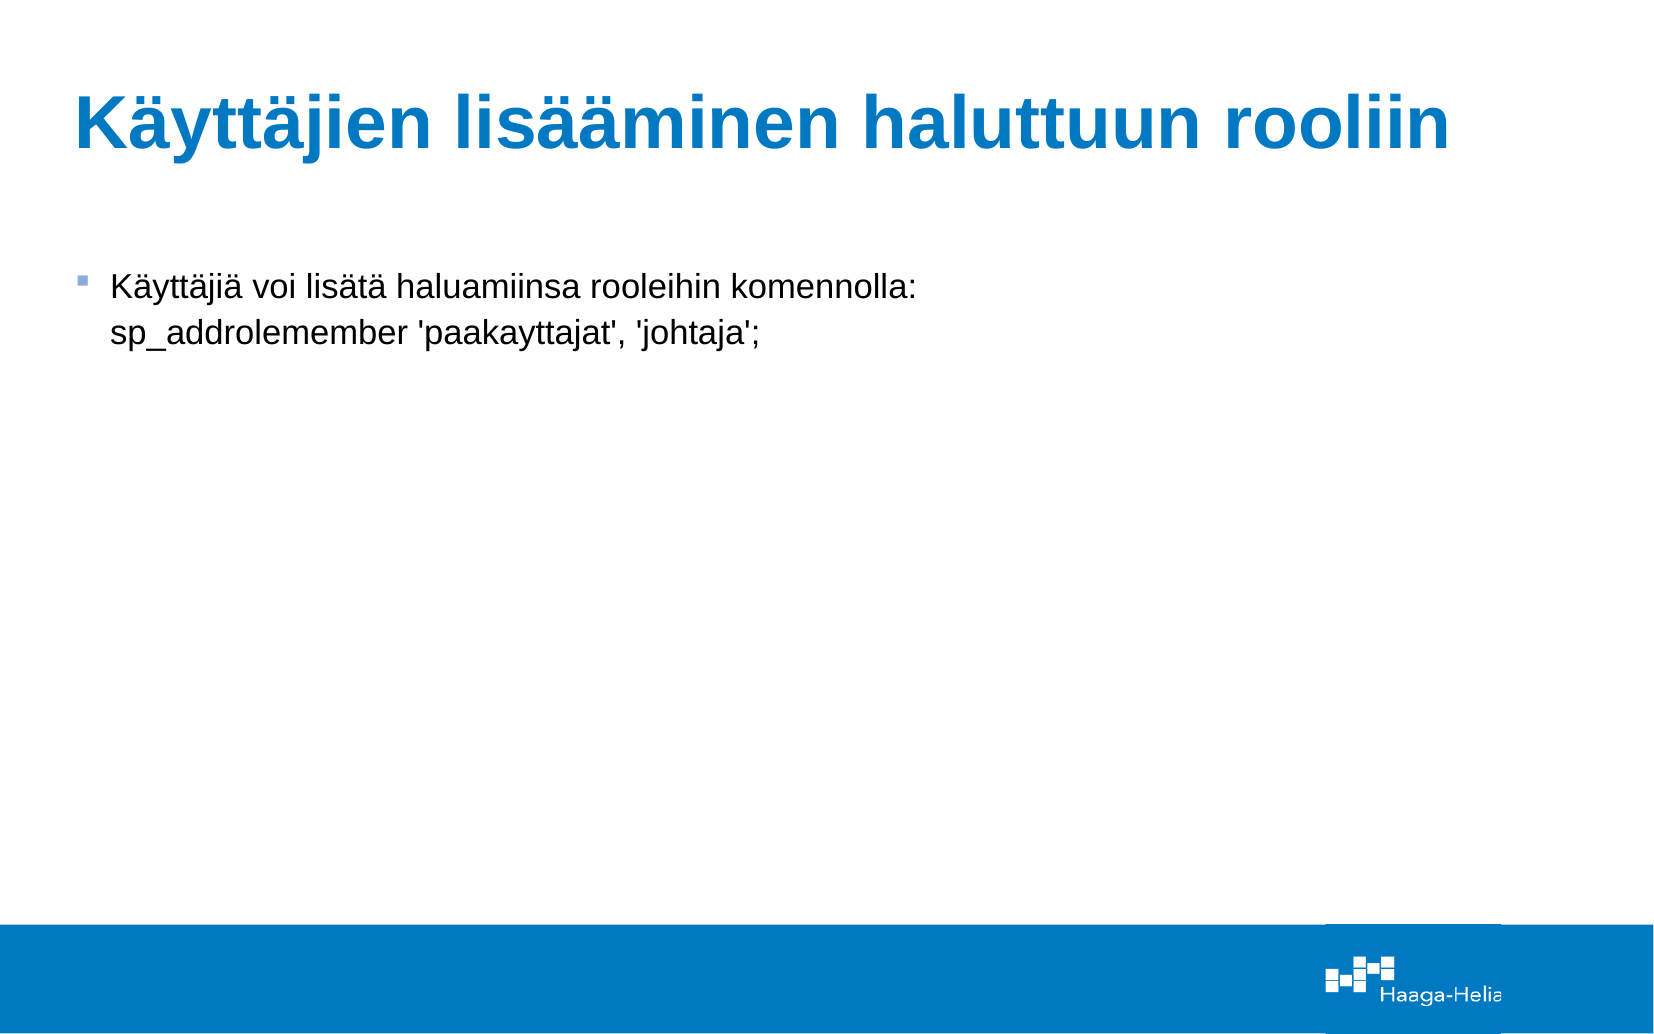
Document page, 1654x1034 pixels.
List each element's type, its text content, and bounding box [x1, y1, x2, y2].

list Käyttäjiä voi lisätä haluamiinsa rooleihin komennolla: sp_addrolemember 'paakayttajat', 'johtaja'; [74, 259, 1584, 922]
title Käyttäjien lisääminen haluttuun rooliin [74, 82, 1584, 178]
picture [1325, 924, 1502, 1034]
